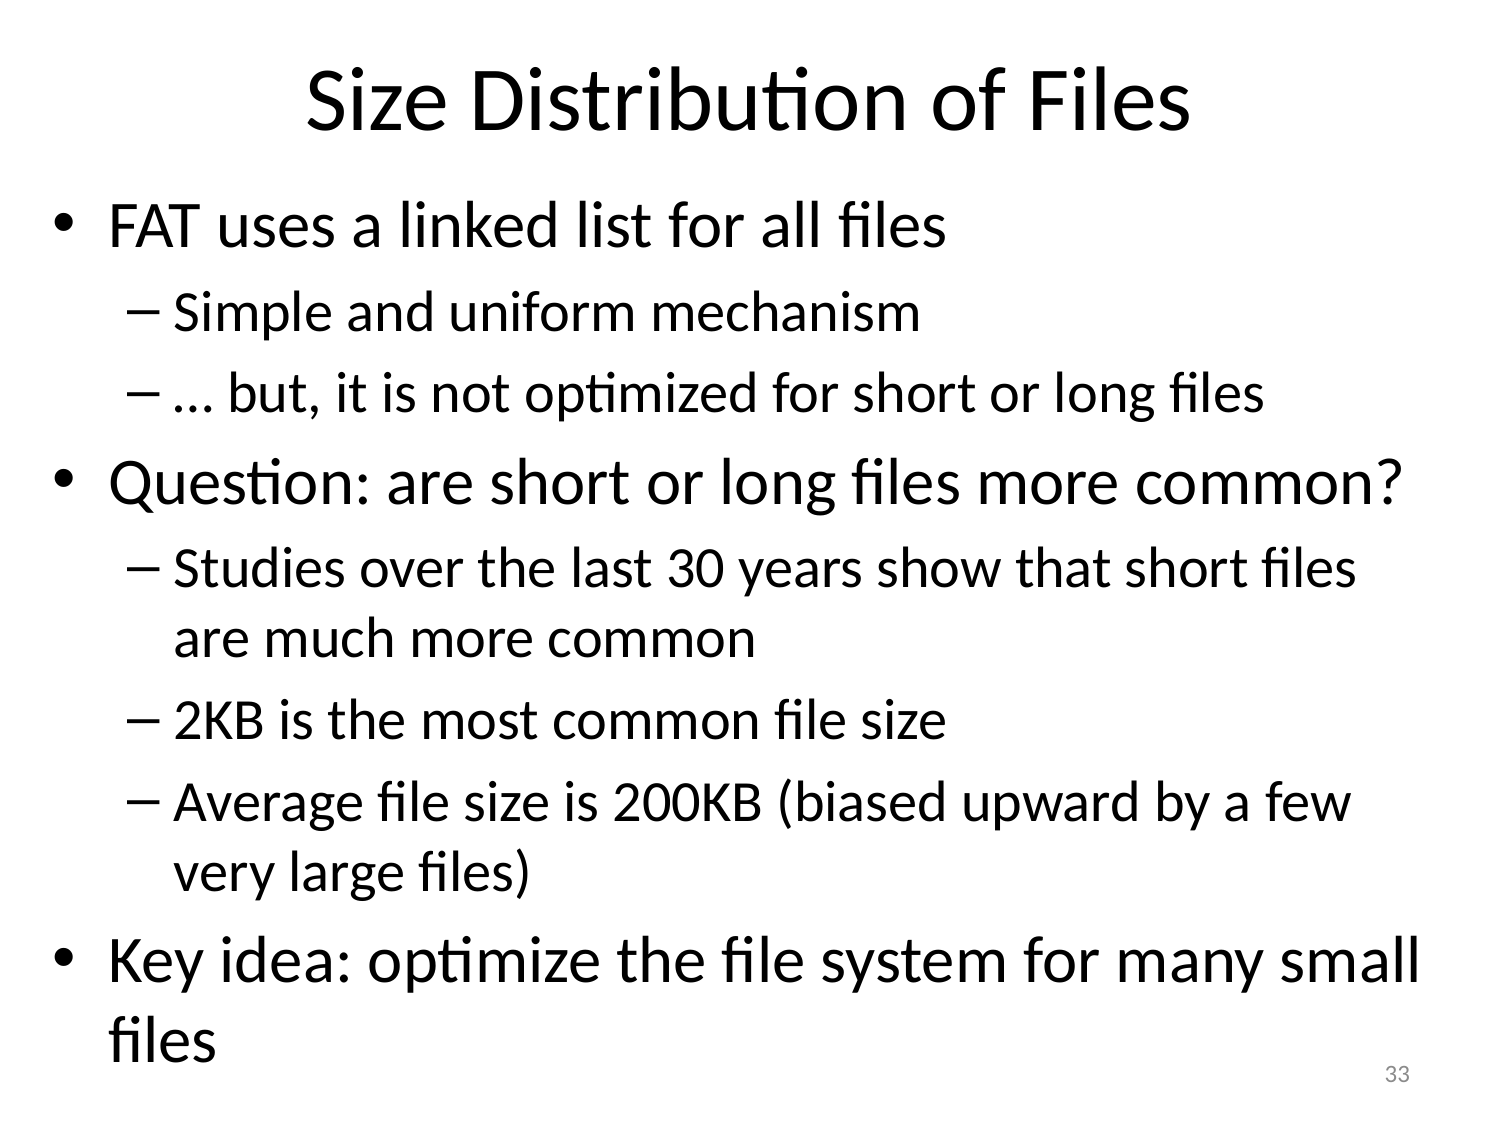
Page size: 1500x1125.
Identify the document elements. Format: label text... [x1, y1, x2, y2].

title Size Distribution of Files [75, 0, 1425, 173]
slide_number <number> [1074, 1042, 1425, 1103]
list FAT uses a linked list for all files Simple and uniform mechanism … but, it is not optimized for short or long files Question: are short or long files more common? Studies over the last 30 years show that short files are much more common 2KB is the most common file size Average file size is 200KB (biased upward by a few very large files) Key idea: optimize the file system for many small files [36, 173, 1461, 1110]
